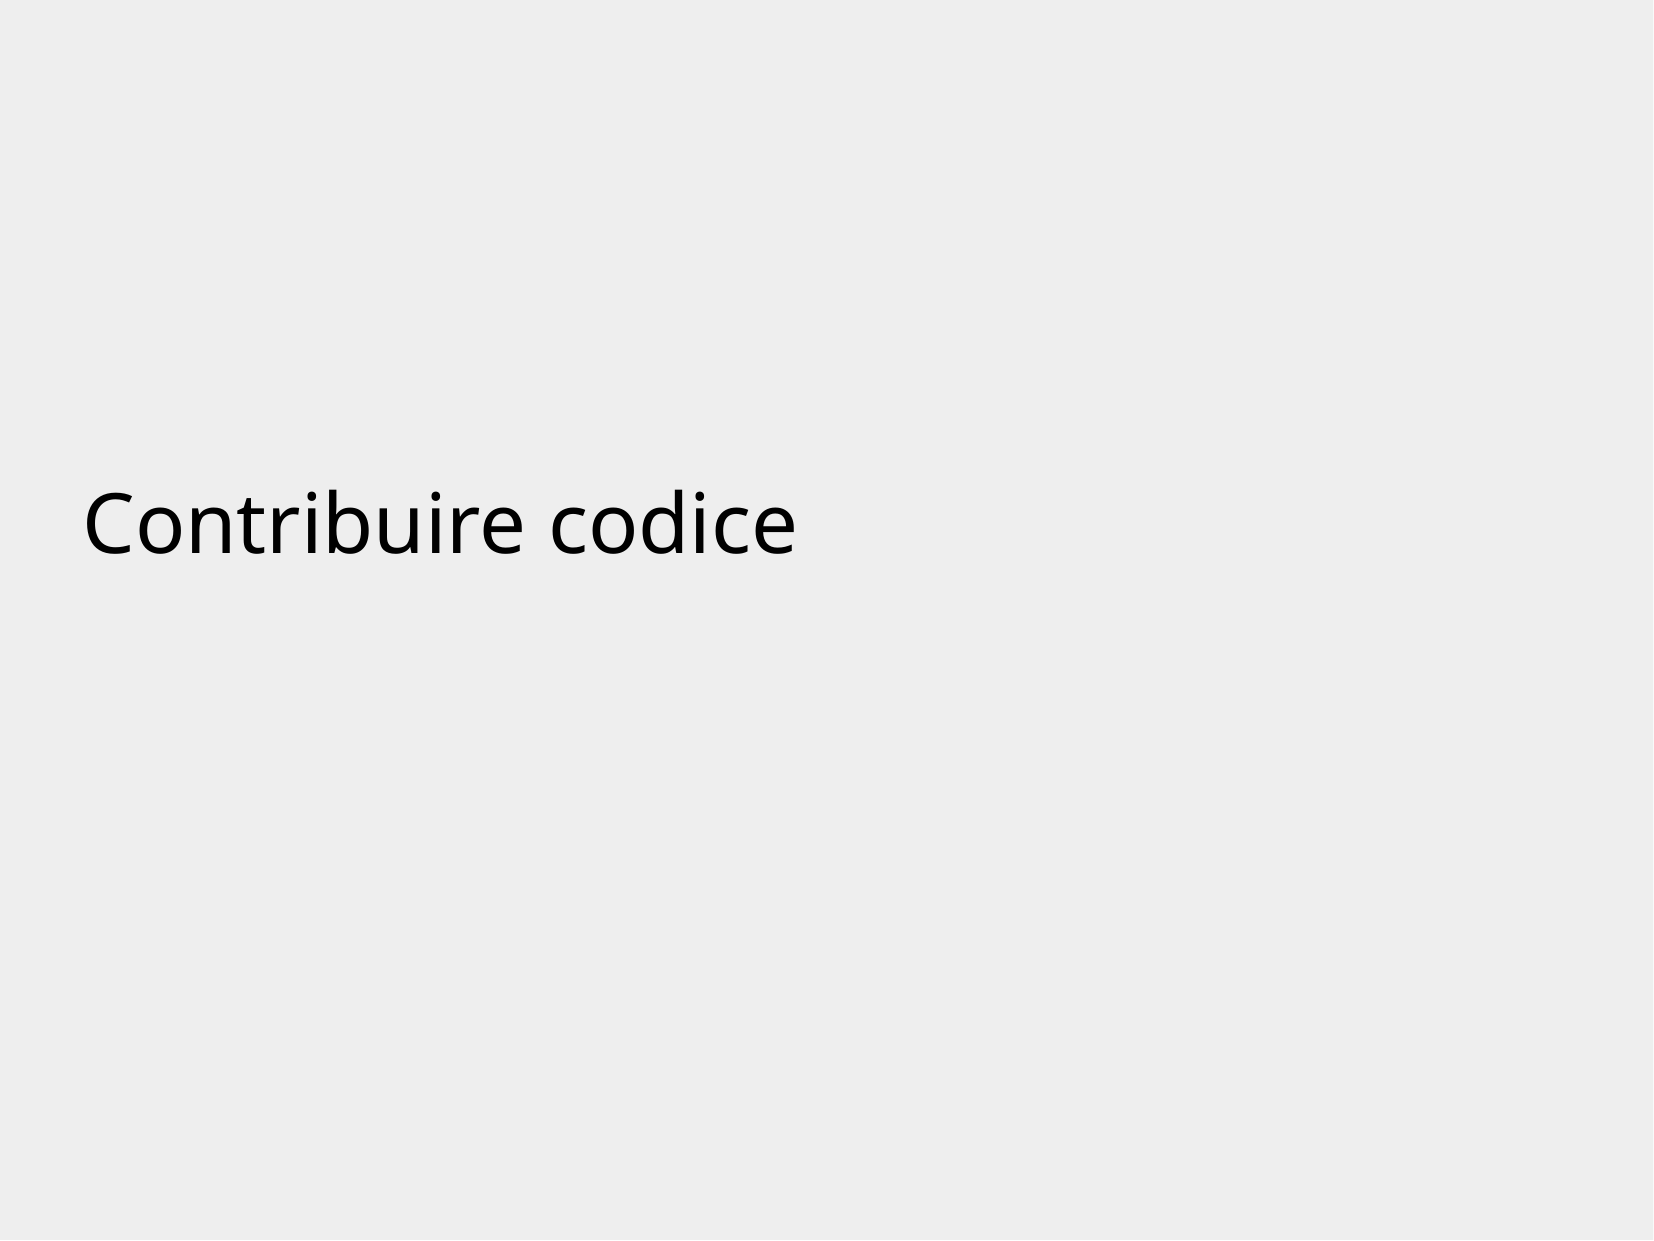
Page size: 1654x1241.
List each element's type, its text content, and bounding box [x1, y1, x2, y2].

title Contribuire codice [82, 49, 1571, 993]
